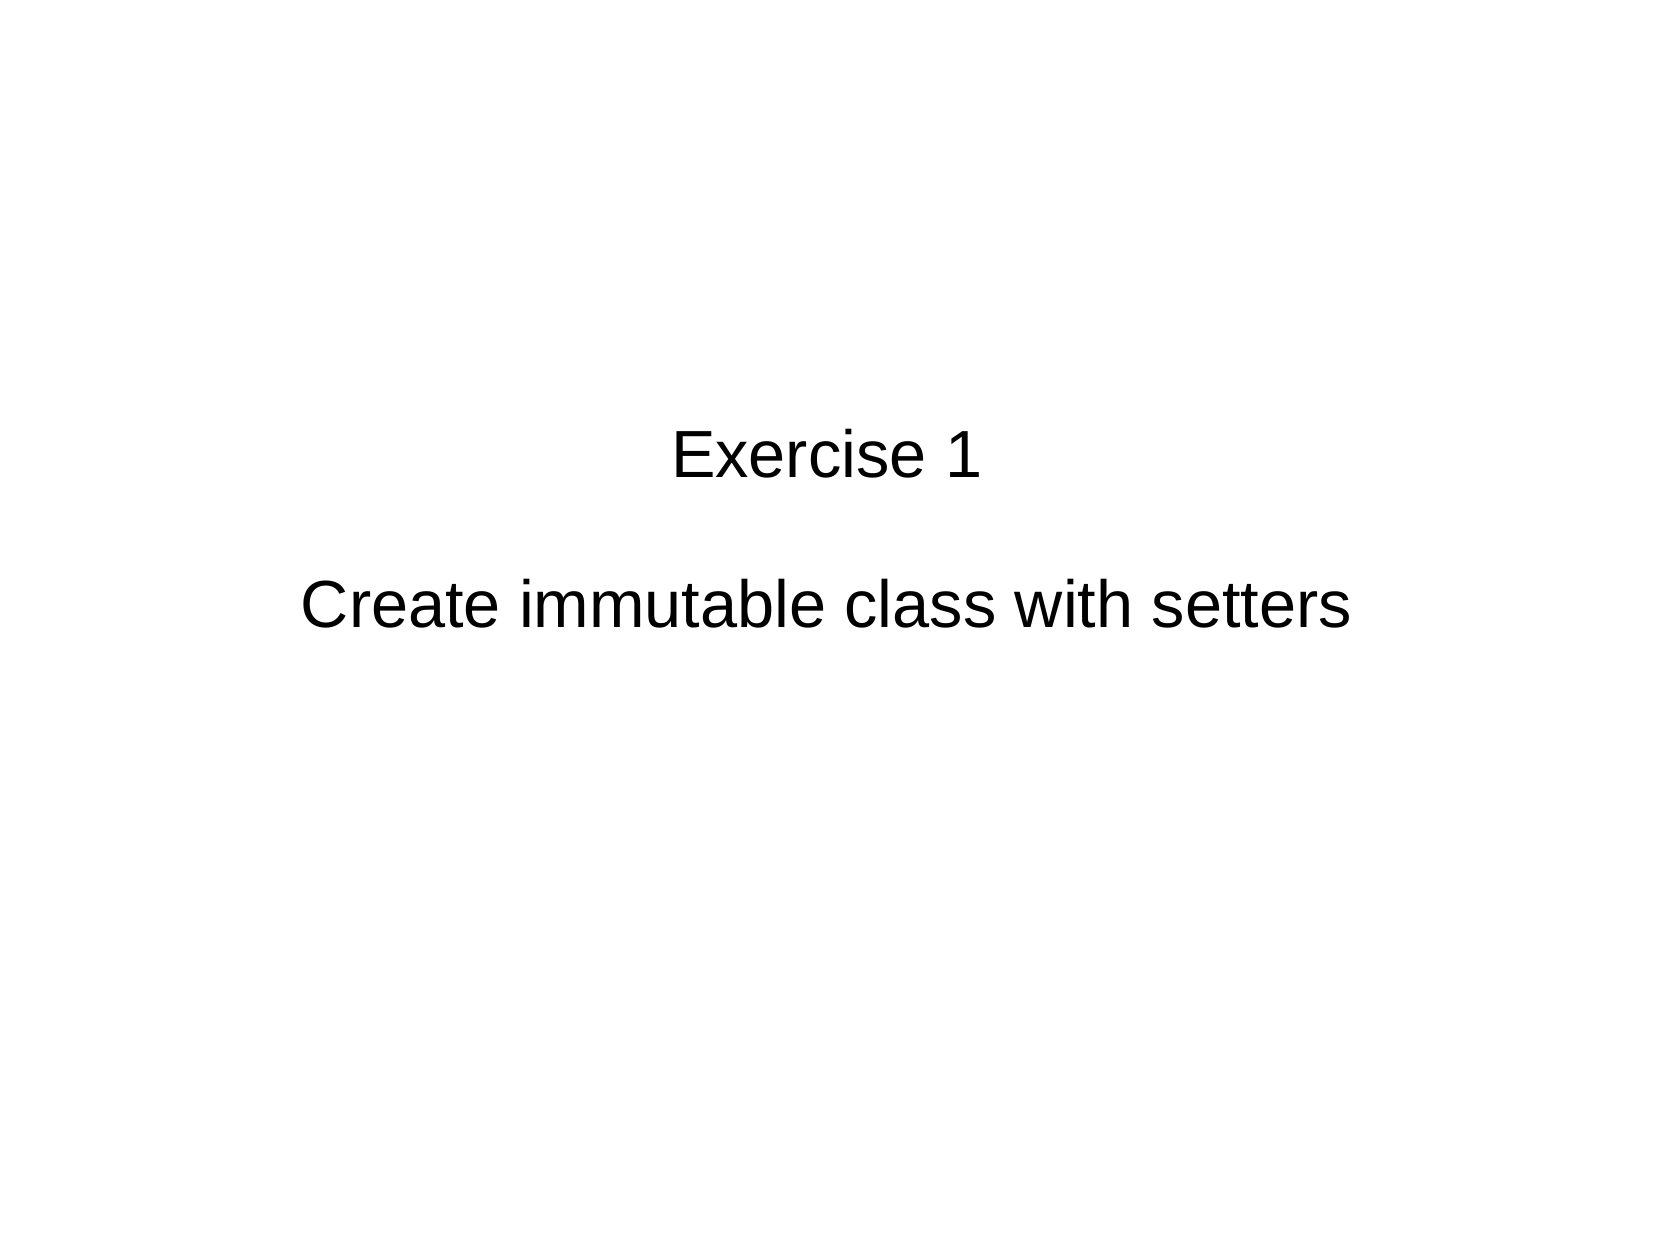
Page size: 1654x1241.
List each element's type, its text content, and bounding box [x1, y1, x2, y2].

subtitle Exercise 1 Create immutable class with setters [82, 49, 1571, 1010]
